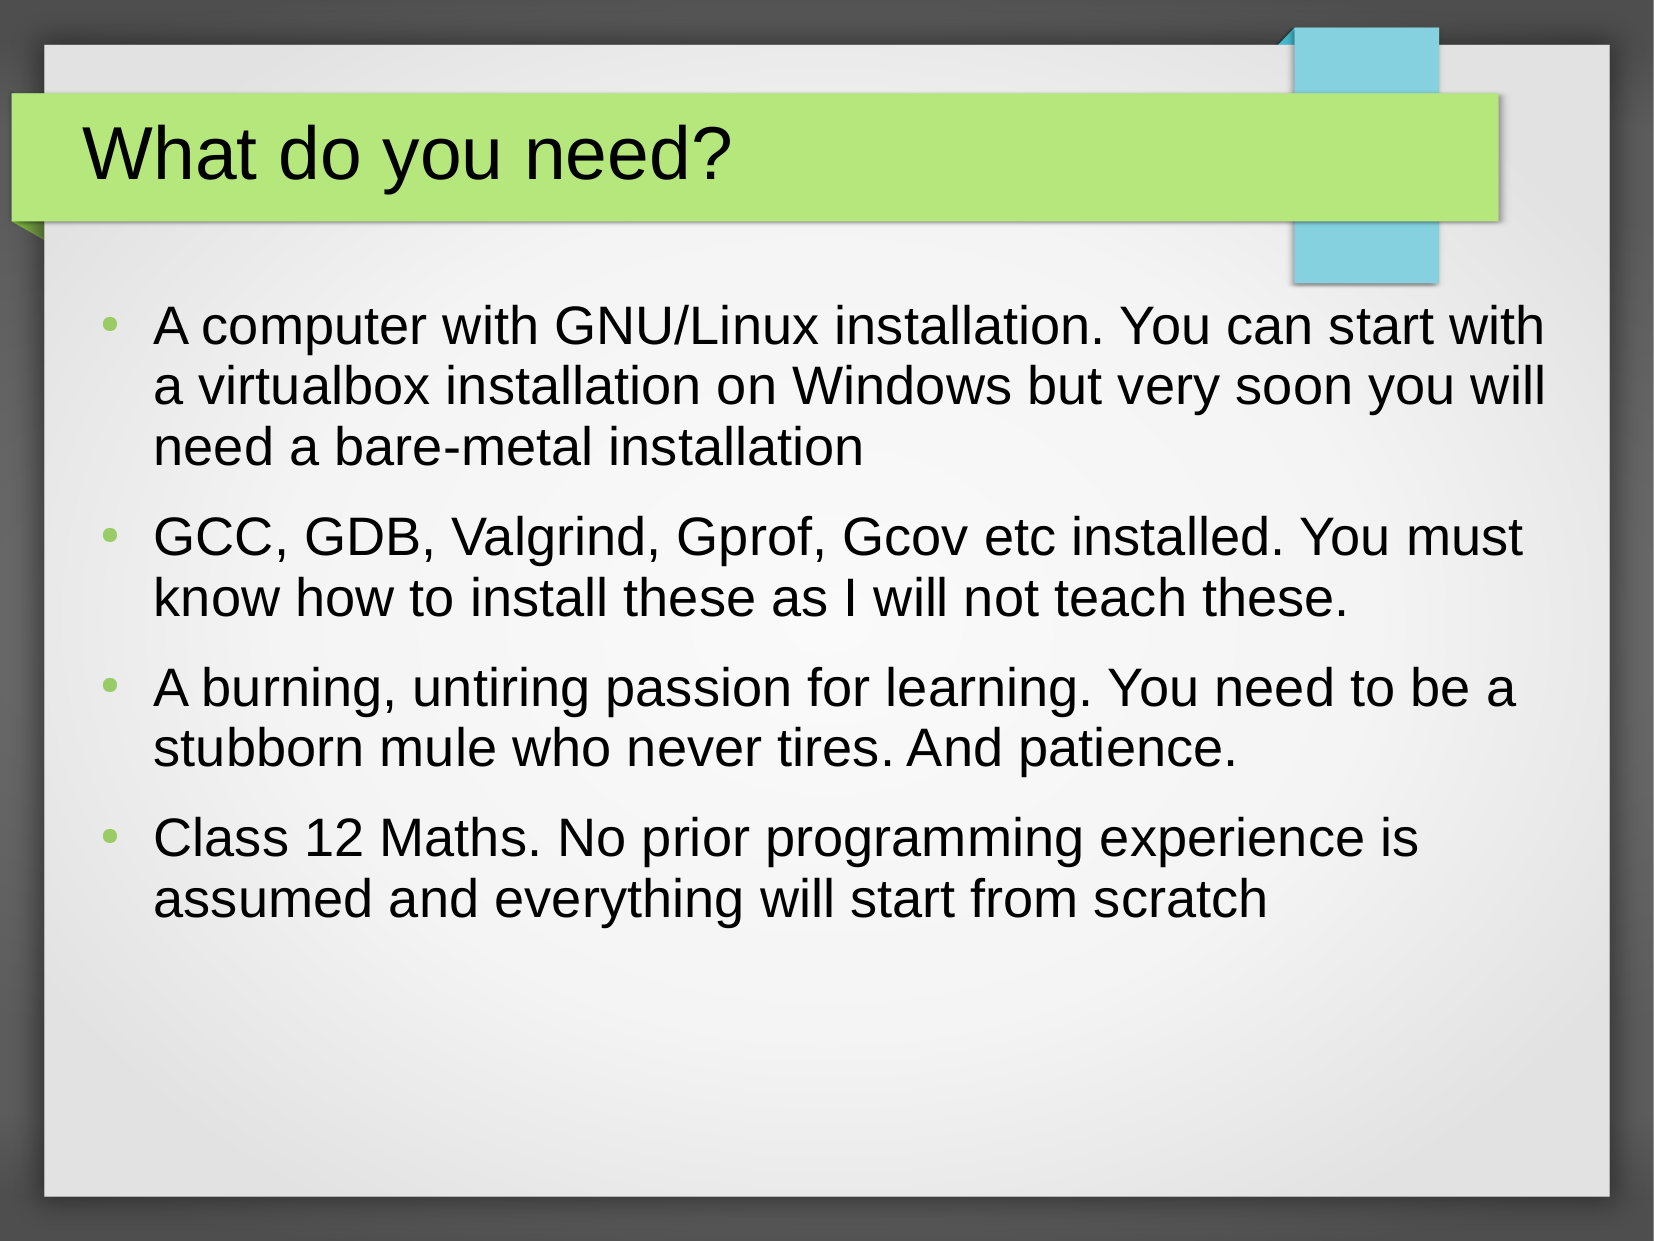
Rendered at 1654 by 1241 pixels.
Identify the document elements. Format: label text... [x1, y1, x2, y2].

title What do you need? [82, 94, 1264, 213]
picture [0, 0, 1654, 1241]
list A computer with GNU/Linux installation. You can start with a virtualbox installation on Windows but very soon you will need a bare-metal installation GCC, GDB, Valgrind, Gprof, Gcov etc installed. You must know how to install these as I will not teach these. A burning, untiring passion for learning. You need to be a stubborn mule who never tires. And patience. Class 12 Maths. No prior programming experience is assumed and everything will start from scratch [82, 295, 1571, 1015]
